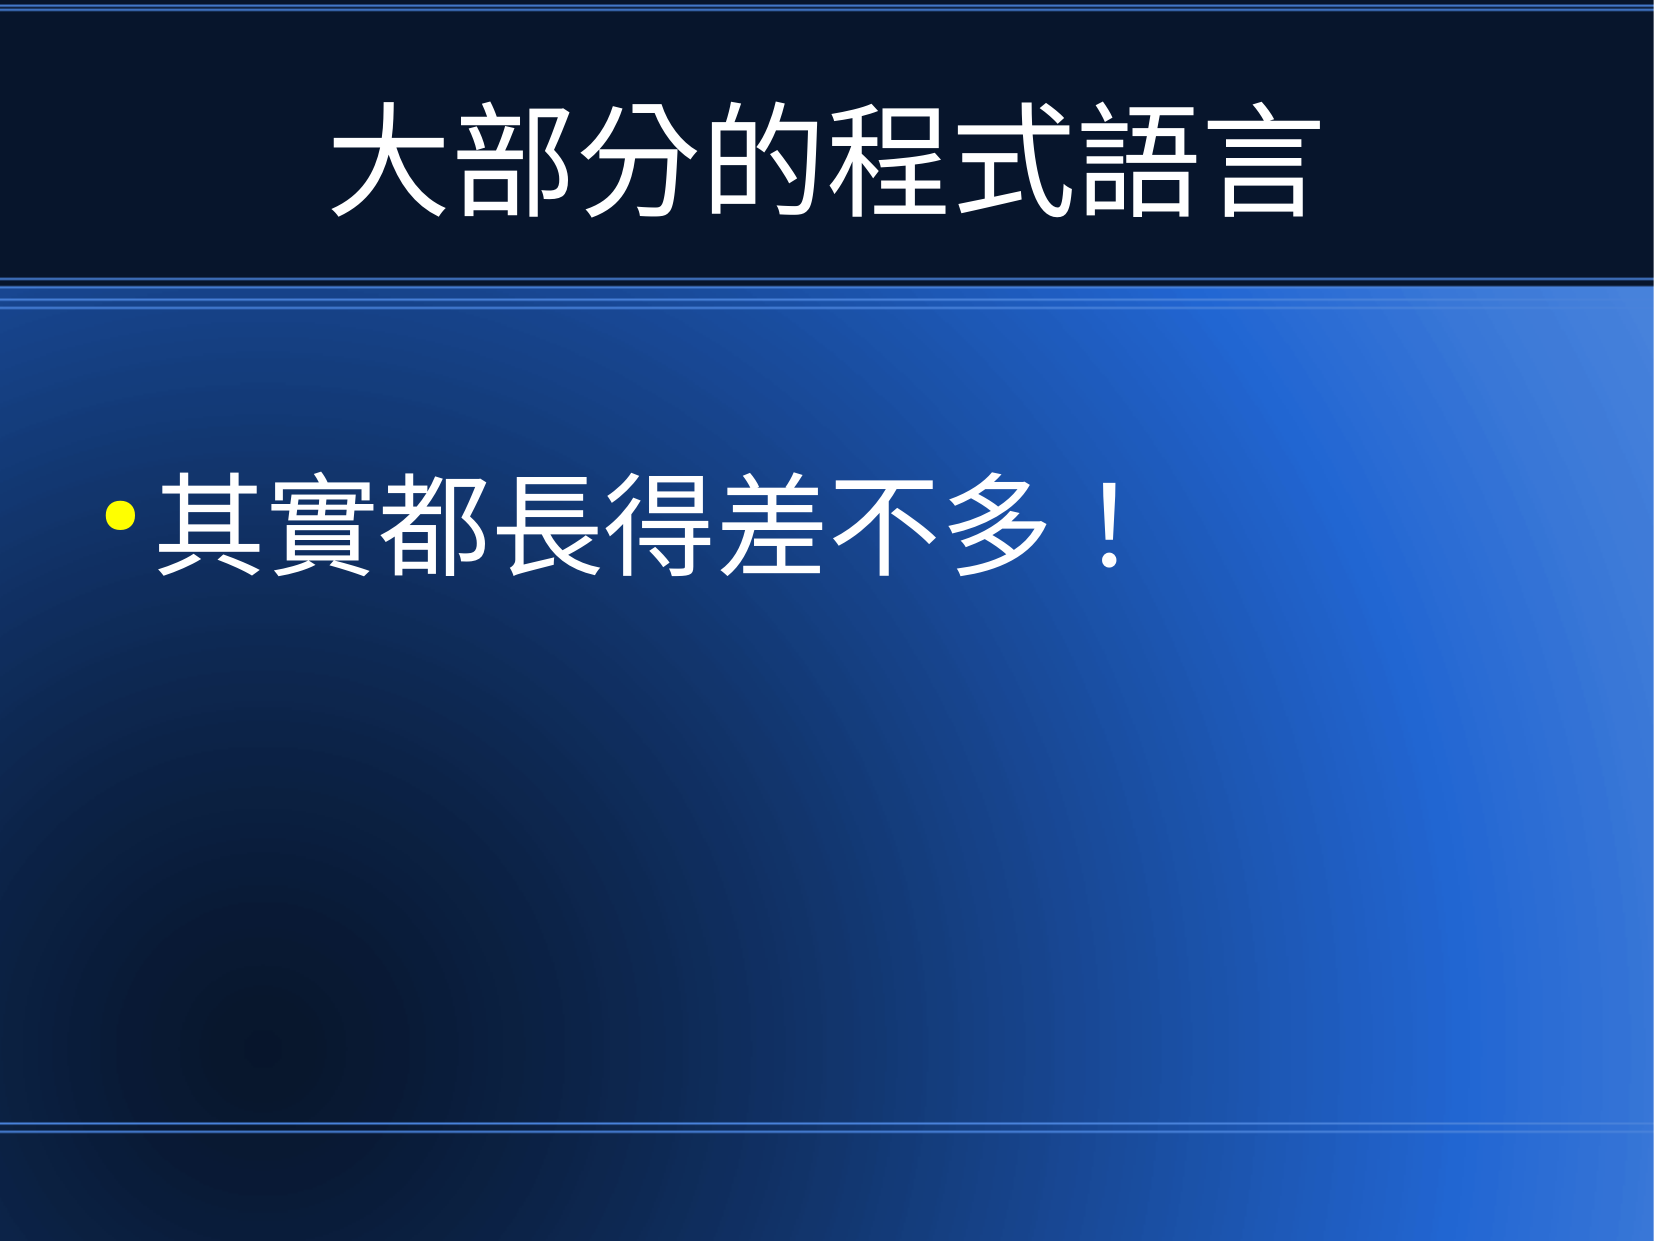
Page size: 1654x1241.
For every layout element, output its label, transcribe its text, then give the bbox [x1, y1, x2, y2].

title 大部分的程式語言 [82, 49, 1571, 257]
picture [0, 0, 1654, 1241]
list 其實都長得差不多！ [82, 355, 1571, 1241]
